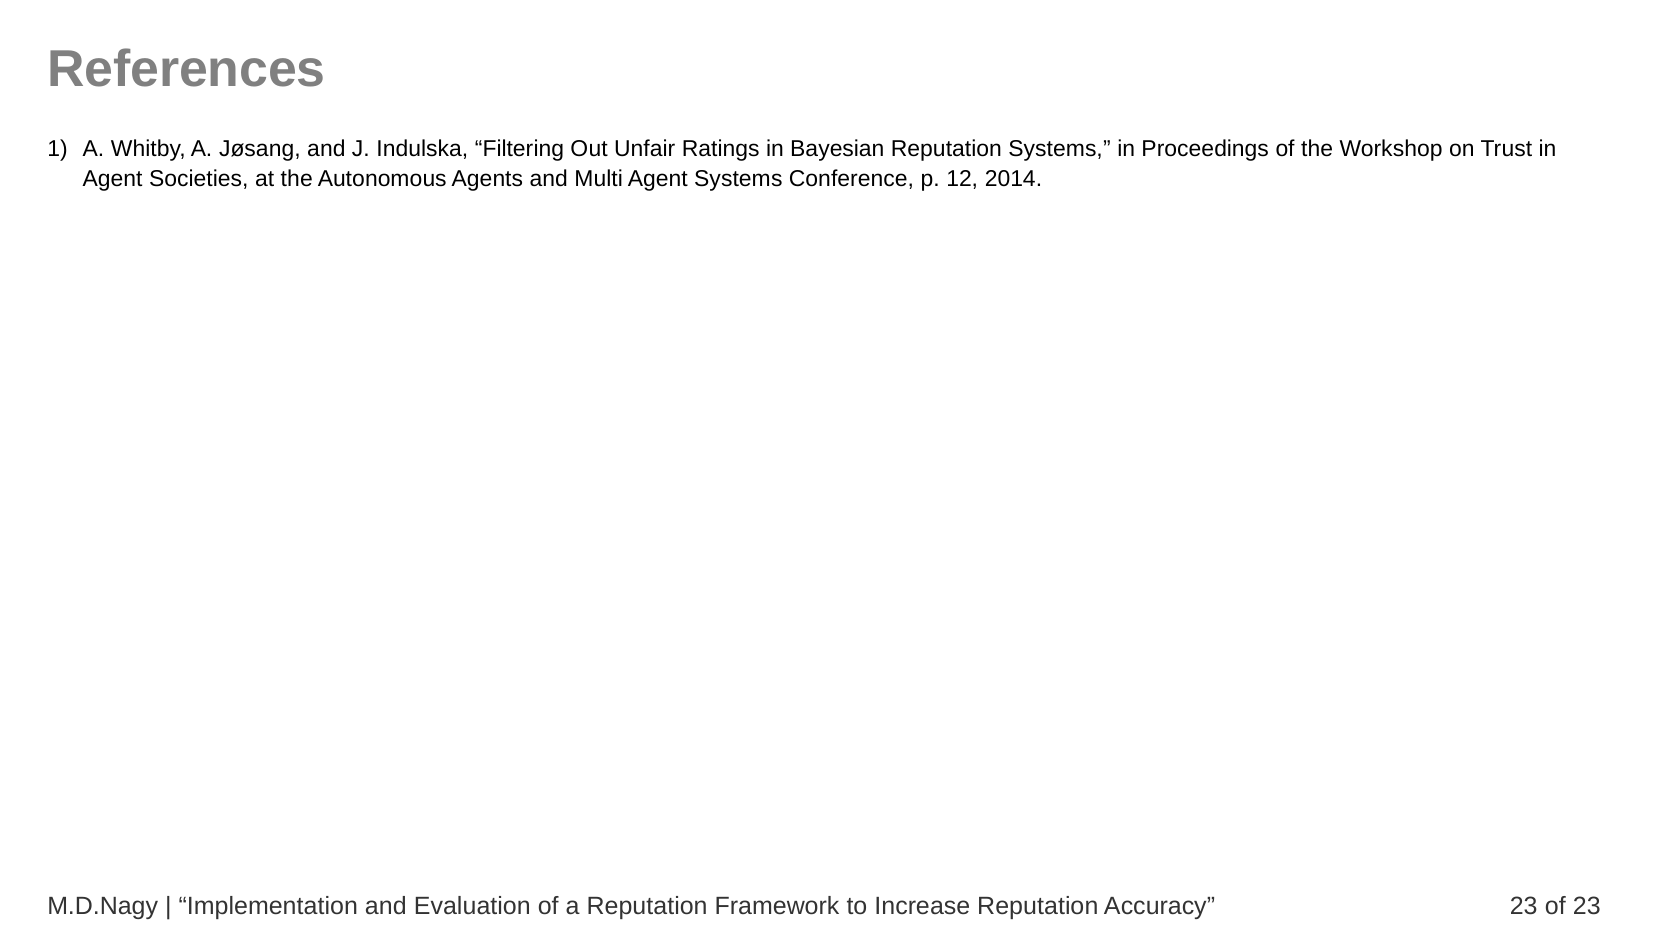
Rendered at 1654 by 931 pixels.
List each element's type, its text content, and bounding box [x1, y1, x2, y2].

list A. Whitby, A. Jøsang, and J. Indulska, “Filtering Out Unfair Ratings in Bayesian Reputation Systems,” in Proceedings of the Workshop on Trust in Agent Societies, at the Autonomous Agents and Multi Agent Systems Conference, p. 12, 2014. [47, 132, 1591, 823]
title References [47, 39, 1471, 98]
